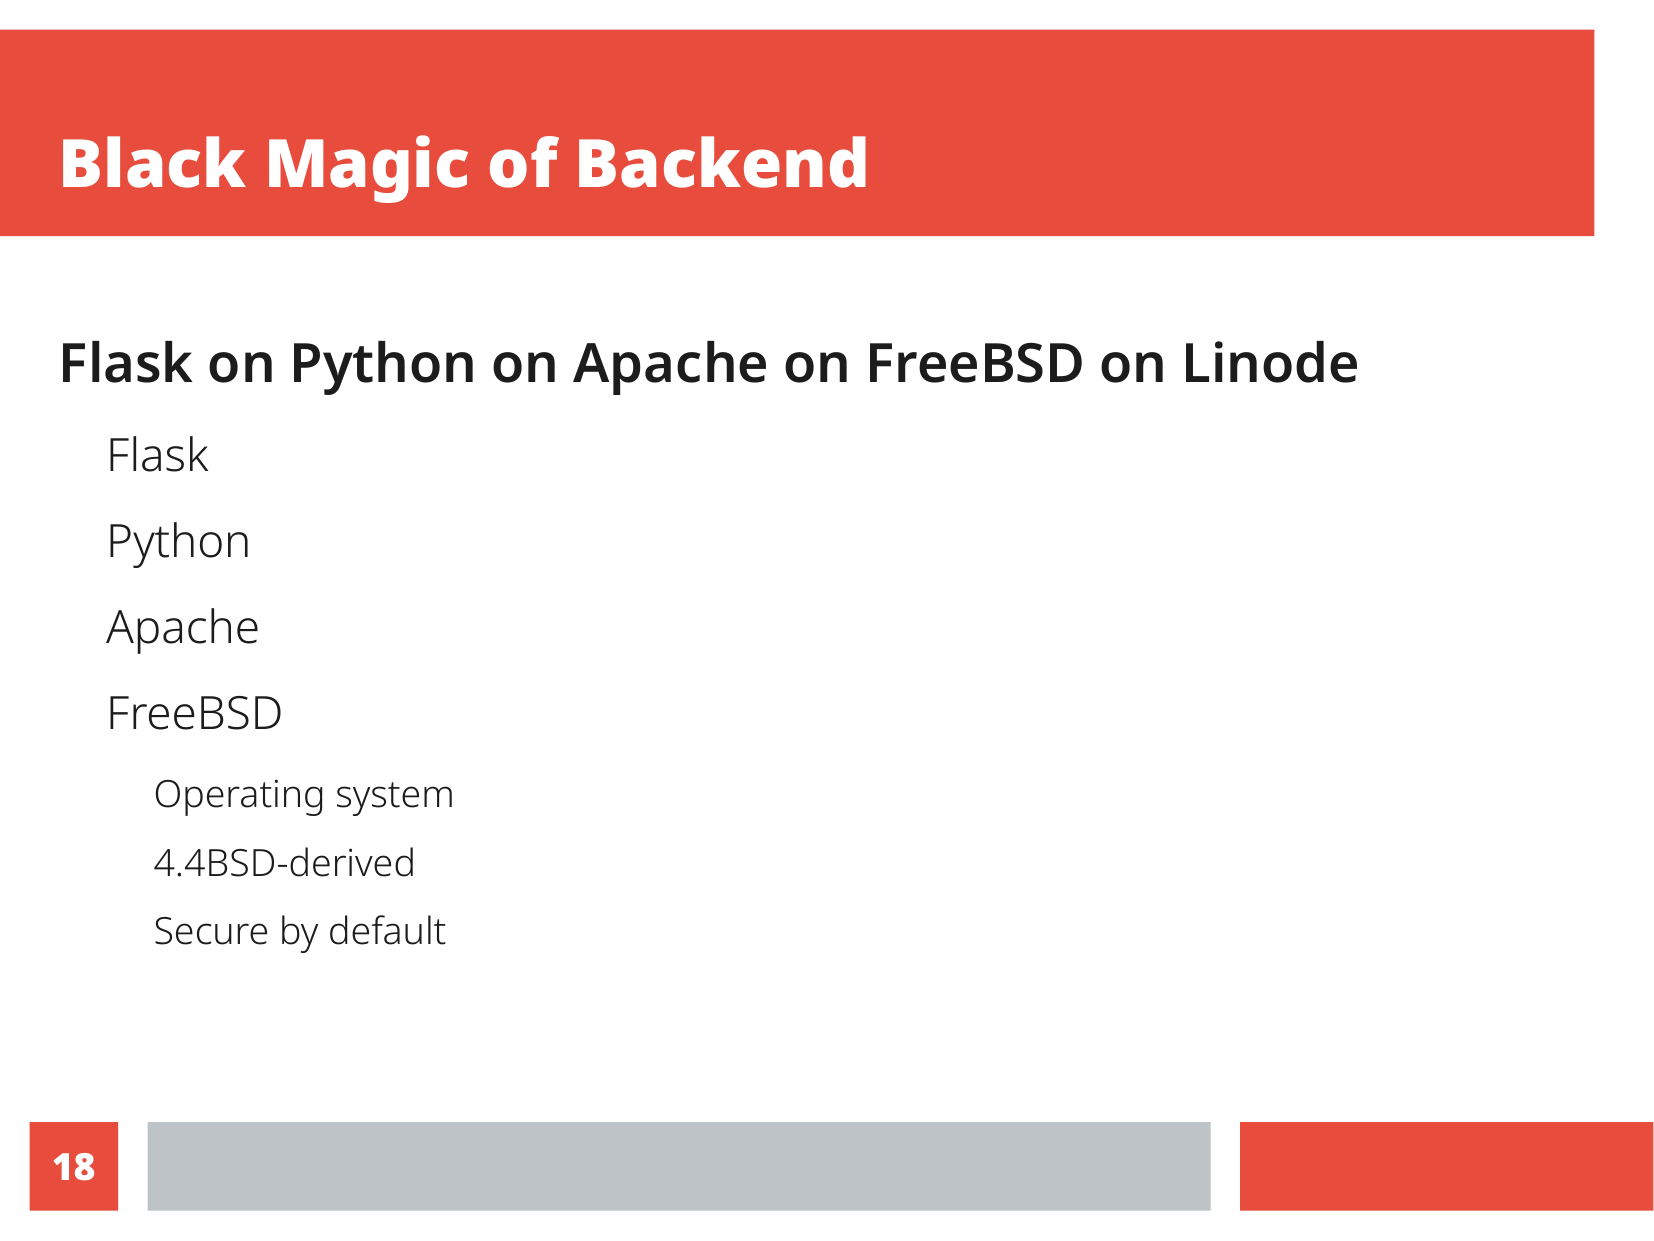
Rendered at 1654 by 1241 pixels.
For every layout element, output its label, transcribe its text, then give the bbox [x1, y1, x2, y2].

title Black Magic of Backend [59, 59, 1595, 207]
list Flask on Python on Apache on FreeBSD on Linode Flask Python Apache FreeBSD Operating system 4.4BSD-derived Secure by default [59, 324, 1565, 1093]
